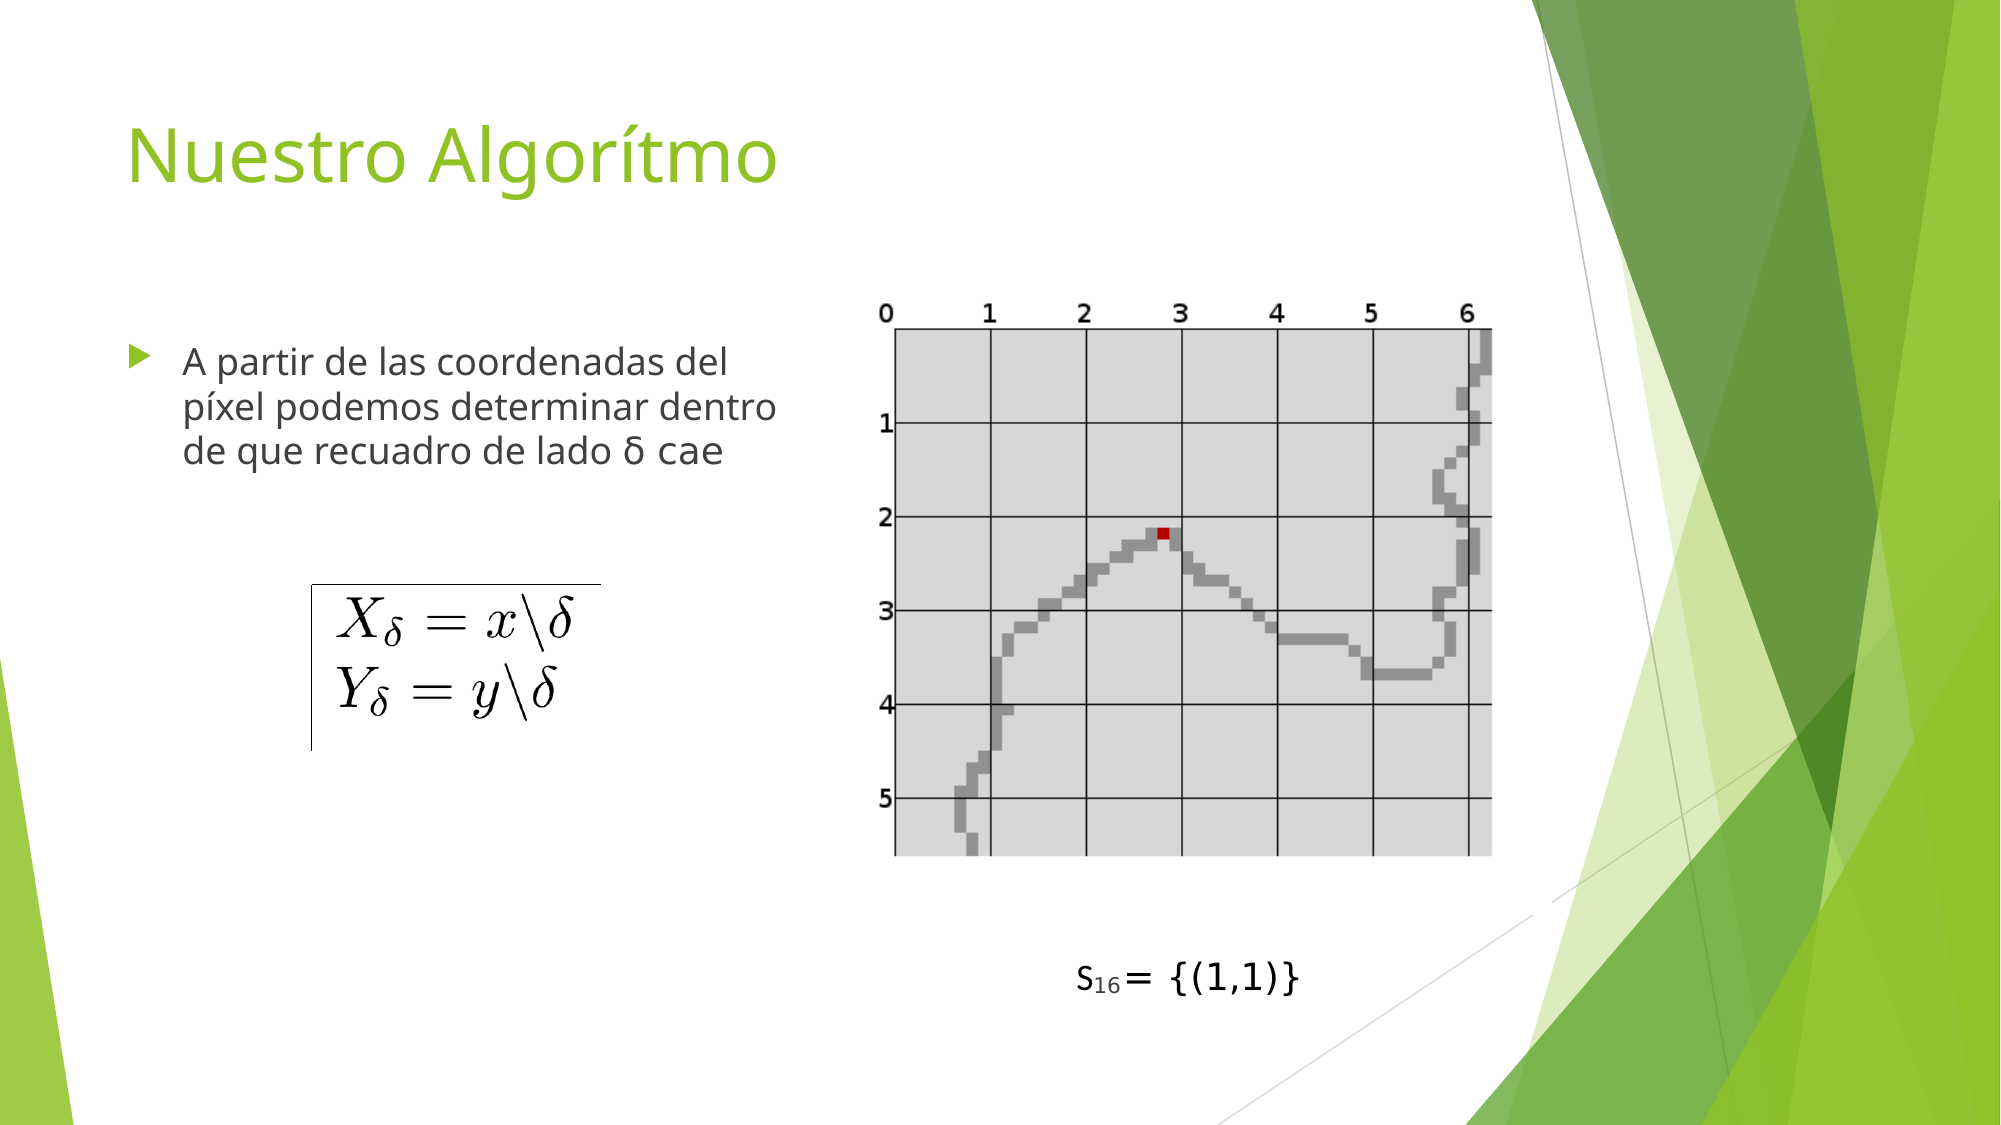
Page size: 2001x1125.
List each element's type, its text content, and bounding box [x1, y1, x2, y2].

list A partir de las coordenadas del píxel podemos determinar dentro de que recuadro de lado δ cae [111, 329, 796, 936]
title Nuestro Algorítmo [111, 99, 1522, 317]
text_box S16 = {(1,1)} [1020, 945, 1360, 1096]
picture [835, 270, 1552, 915]
picture [311, 584, 601, 751]
